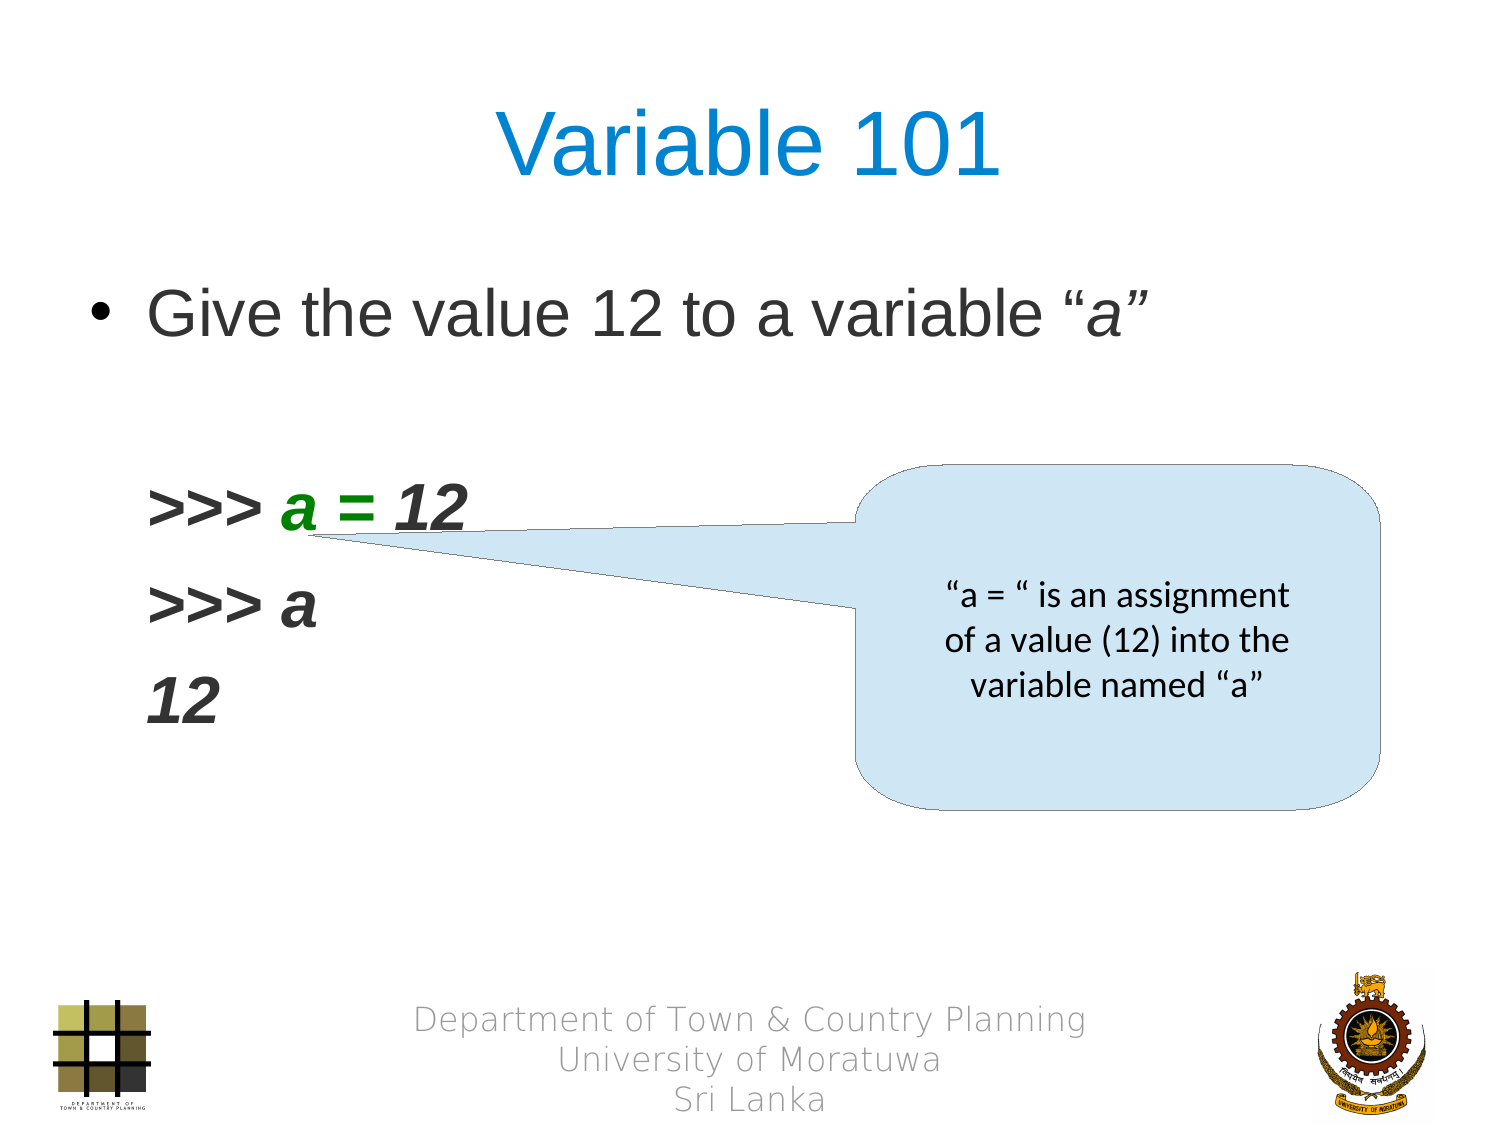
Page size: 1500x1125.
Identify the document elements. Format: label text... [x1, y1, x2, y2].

picture [1312, 966, 1435, 1125]
title Variable 101 [75, 45, 1426, 233]
text_box “a = “ is an assignment of a value (12) into the variable named “a” [308, 464, 1381, 811]
picture [53, 1000, 151, 1110]
list Give the value 12 to a variable “a” >>> a = 12 >>> a 12 [75, 262, 1426, 916]
